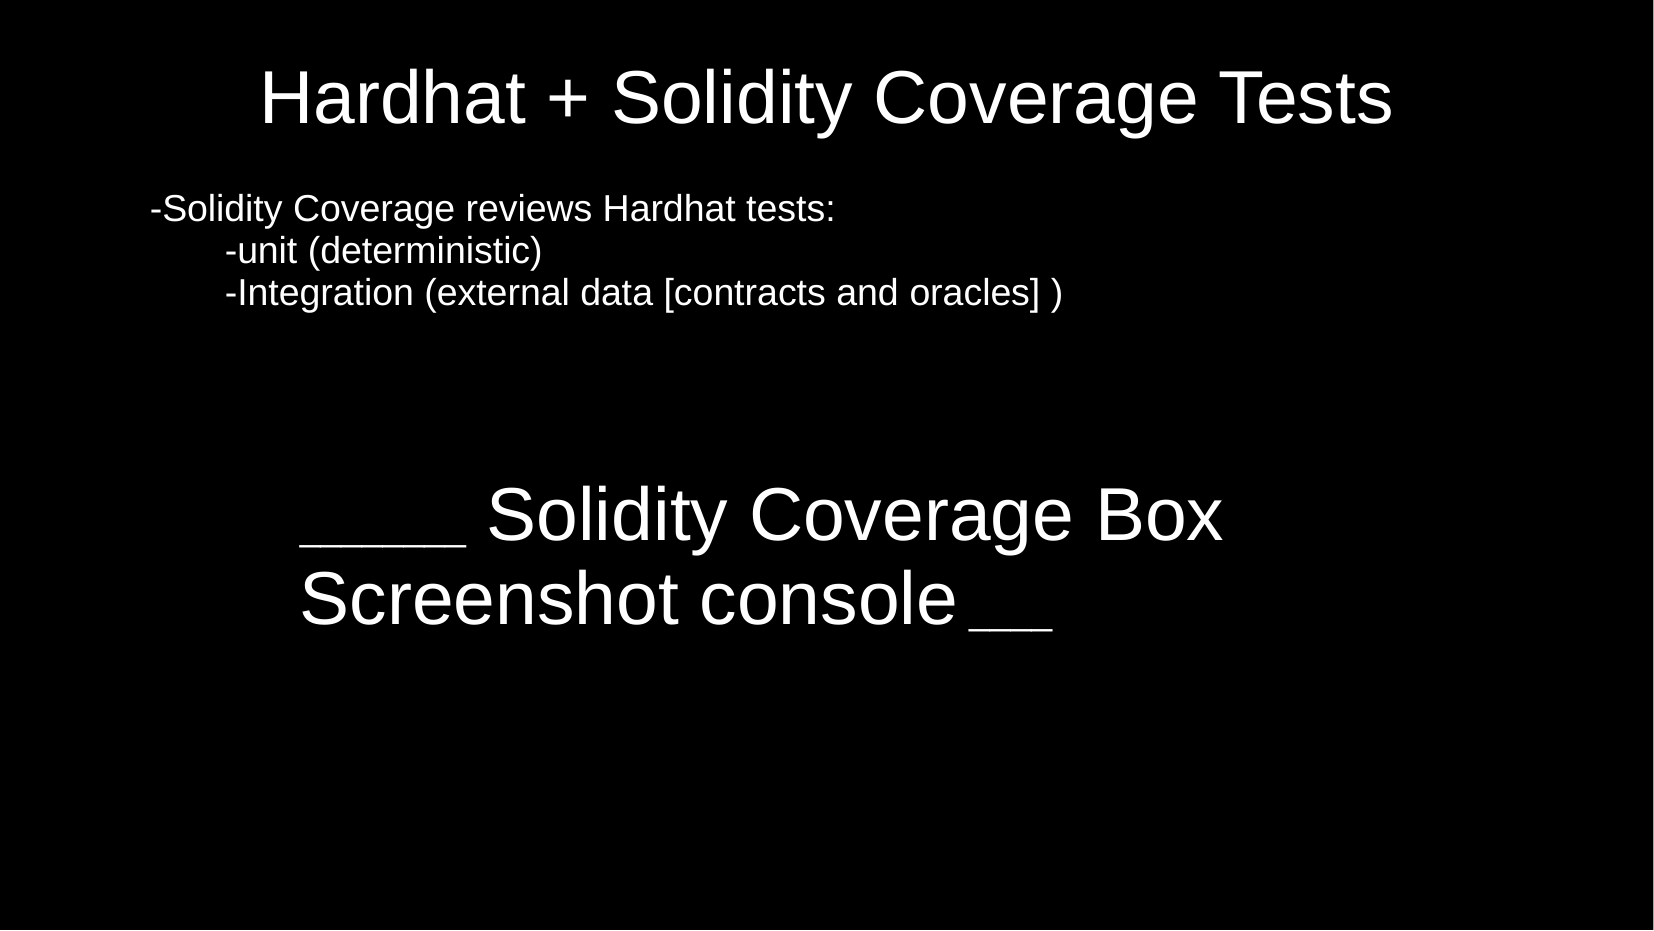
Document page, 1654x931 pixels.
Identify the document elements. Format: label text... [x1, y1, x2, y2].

text_box ________ Solidity Coverage Box Screenshot console ____ [285, 465, 1516, 648]
text_box Hardhat + Solidity Coverage Tests [0, 48, 1654, 231]
text_box -Solidity Coverage reviews Hardhat tests: -unit (deterministic) -Integration (external data [contracts and oracles] ) [135, 180, 1471, 391]
